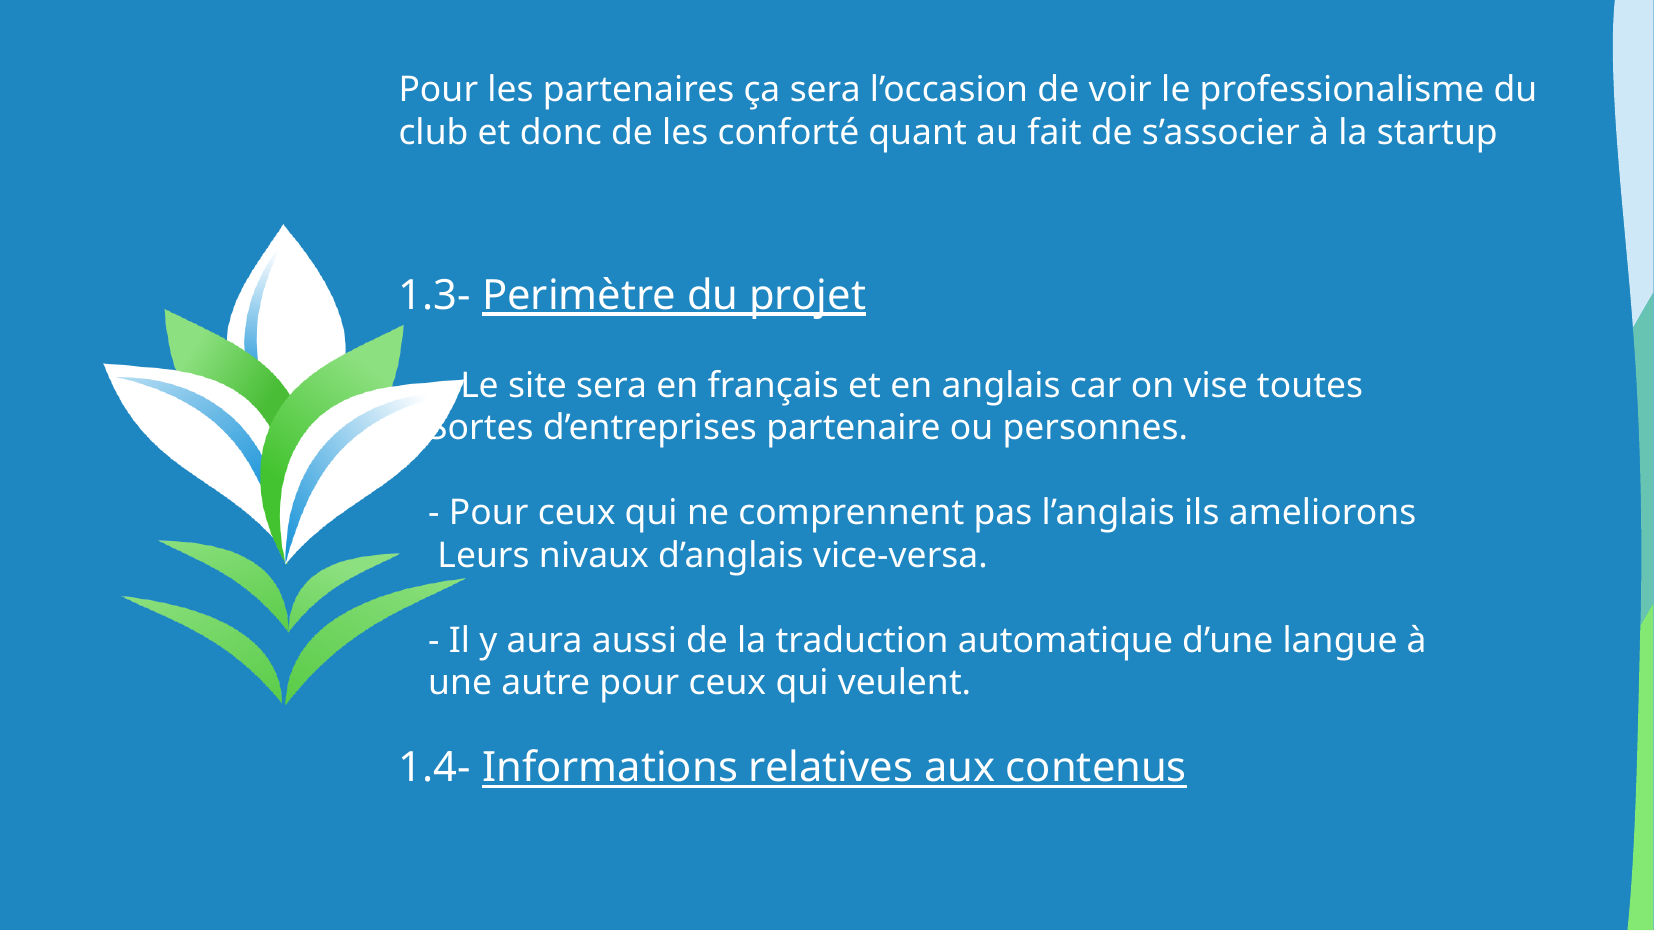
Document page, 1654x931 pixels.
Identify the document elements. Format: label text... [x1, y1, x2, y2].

text_box 1.3- Perimètre du projet [383, 260, 1477, 325]
picture [103, 224, 466, 706]
text_box -- Le site sera en français et en anglais car on vise toutes Sortes d’entreprises partenaire ou personnes. - Pour ceux qui ne comprennent pas l’anglais ils ameliorons Leurs nivaux d’anglais vice-versa. - Il y aura aussi de la traduction automatique d’une langue à une autre pour ceux qui veulent. [413, 354, 1506, 710]
text_box 1.4- Informations relatives aux contenus [383, 732, 1477, 798]
text_box Pour les partenaires ça sera l’occasion de voir le professionalisme du club et donc de les conforté quant au fait de s’associer à la startup [383, 58, 1565, 159]
